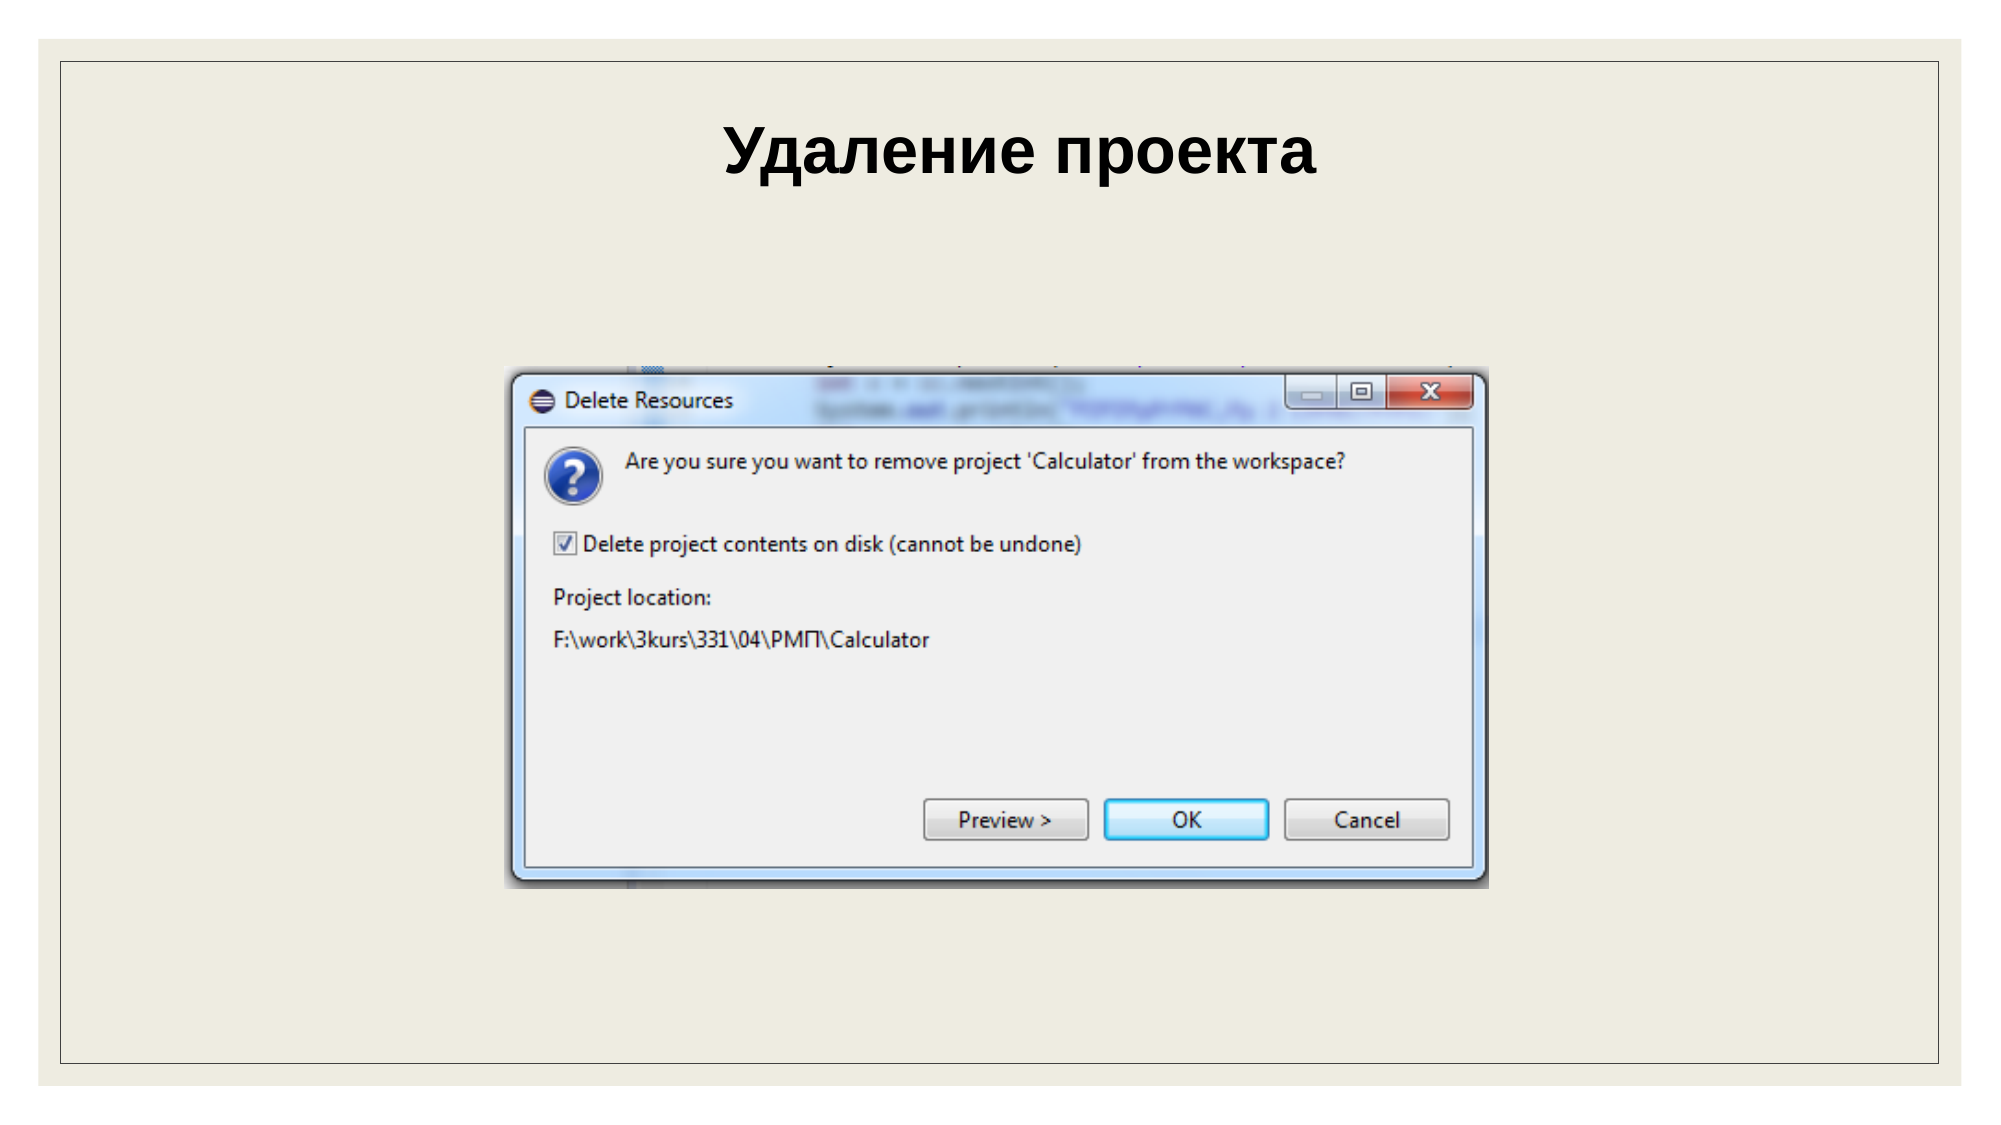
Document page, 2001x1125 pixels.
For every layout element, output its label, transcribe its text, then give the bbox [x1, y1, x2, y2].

text_box Удаление проекта [708, 105, 1347, 269]
picture [504, 366, 1489, 889]
